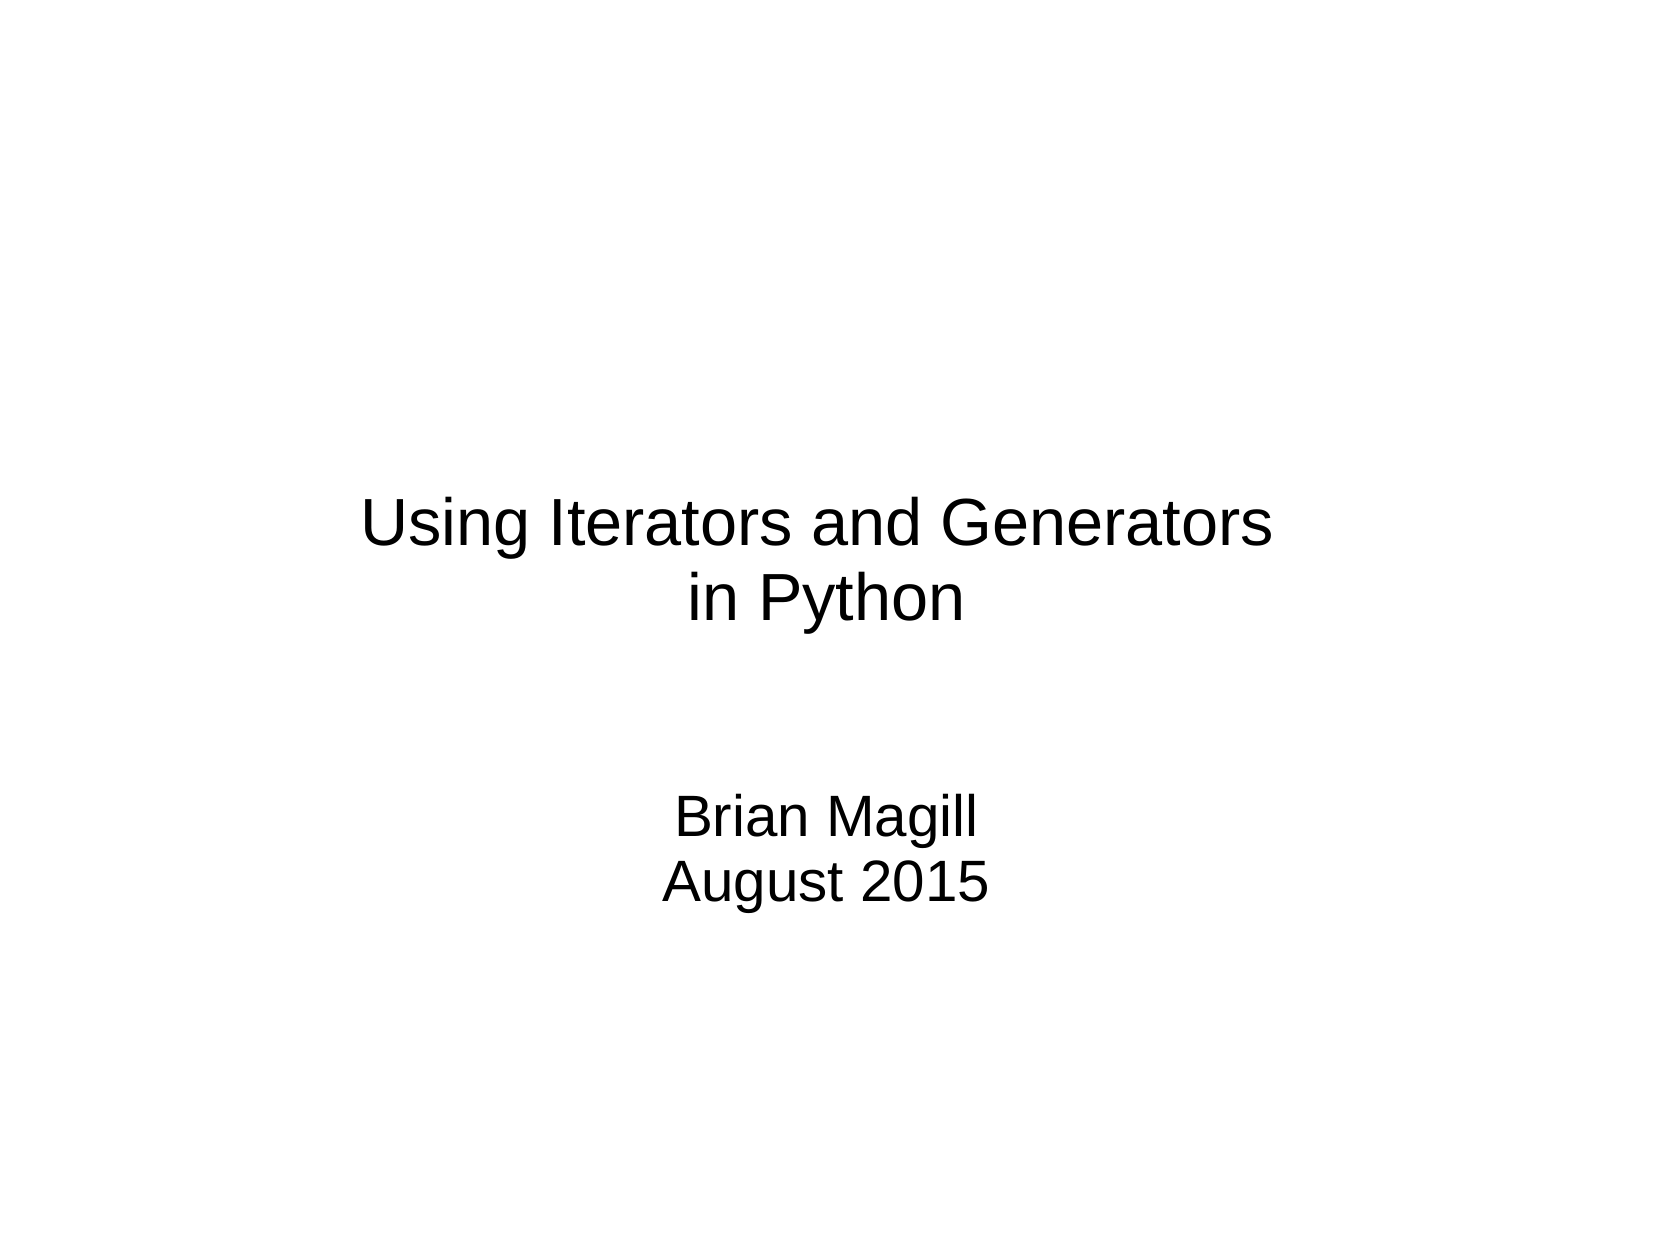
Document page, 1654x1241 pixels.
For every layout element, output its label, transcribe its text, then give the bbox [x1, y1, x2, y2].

subtitle Using Iterators and Generators in Python Brian Magill August 2015 [82, 290, 1571, 1109]
